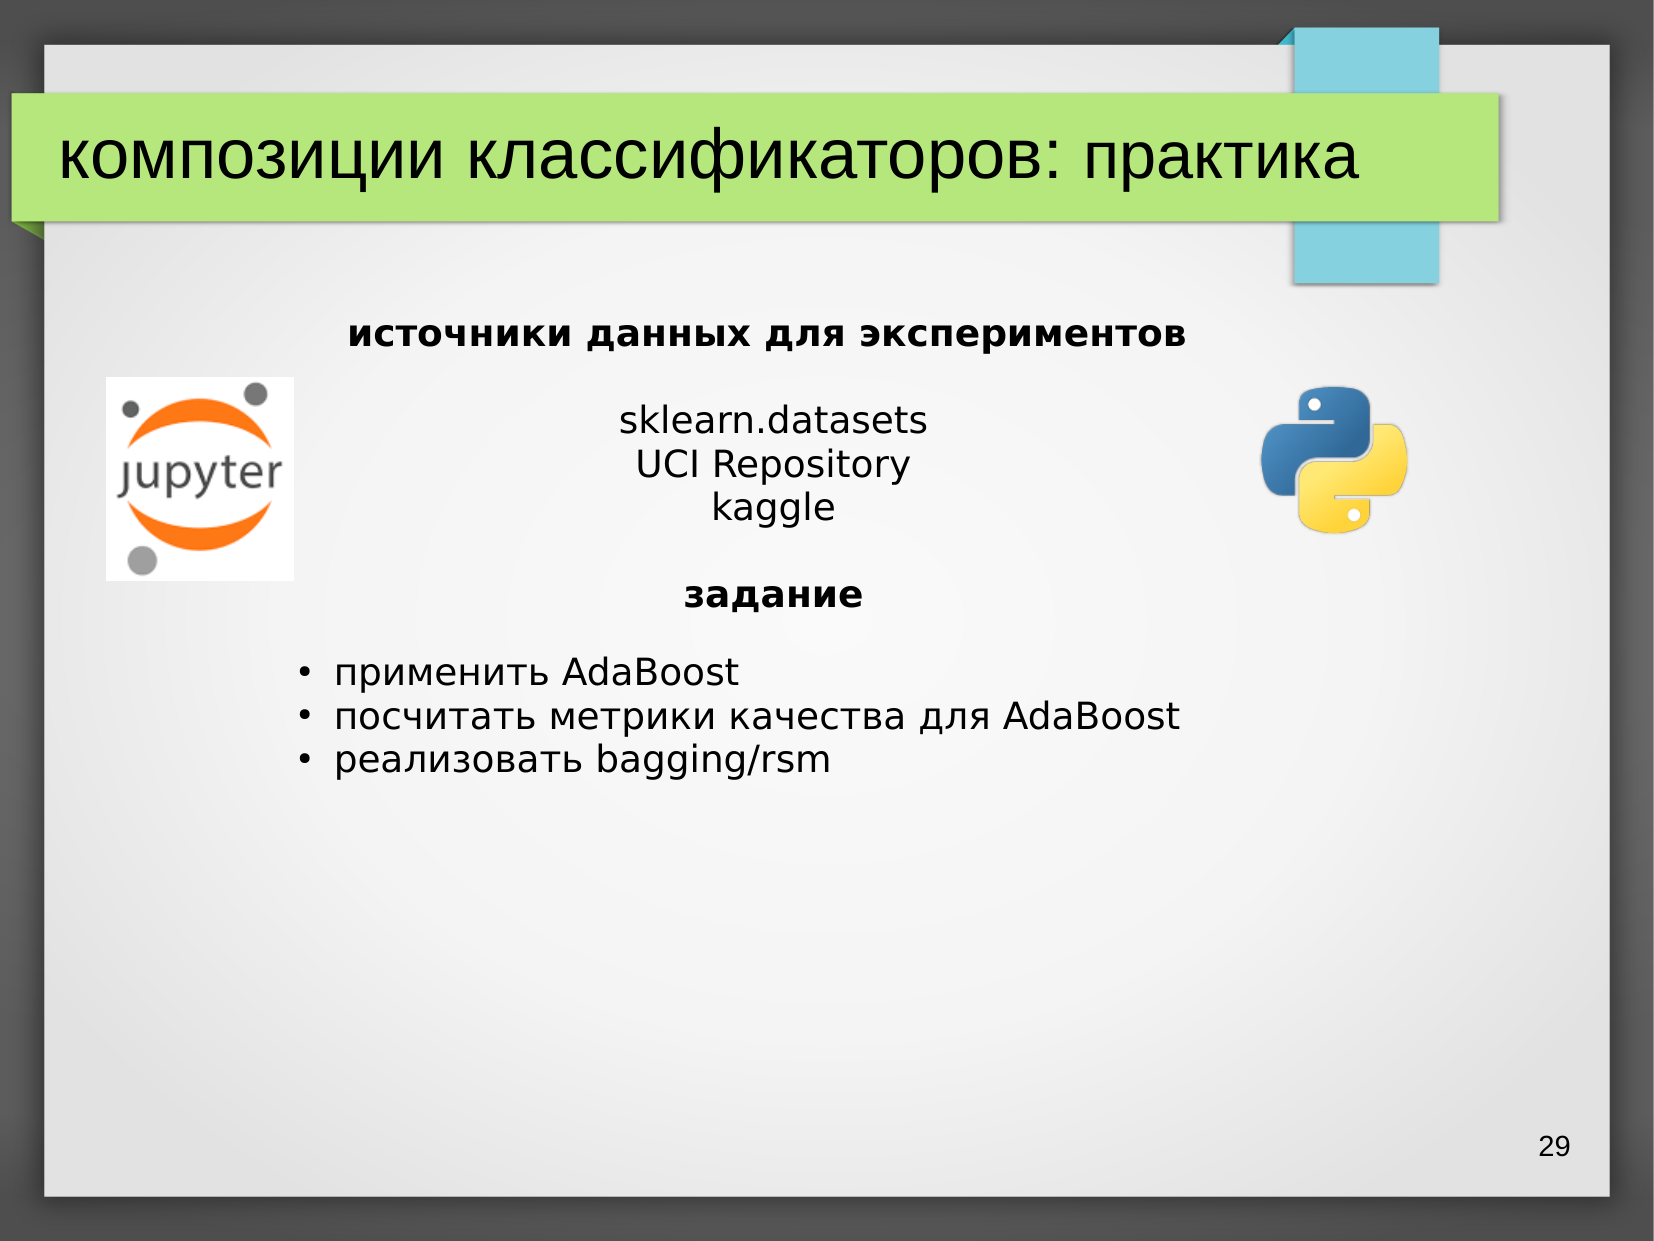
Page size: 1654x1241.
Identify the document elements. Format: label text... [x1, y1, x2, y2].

picture [0, 0, 1654, 1241]
text_box источники данных для экспериментов sklearn.datasets UCI Repository kaggle задание применить AdaBoost посчитать метрики качества для AdaBoost реализовать bagging/rsm [283, 304, 1264, 920]
title композиции классификаторов: практика [59, 106, 1501, 202]
